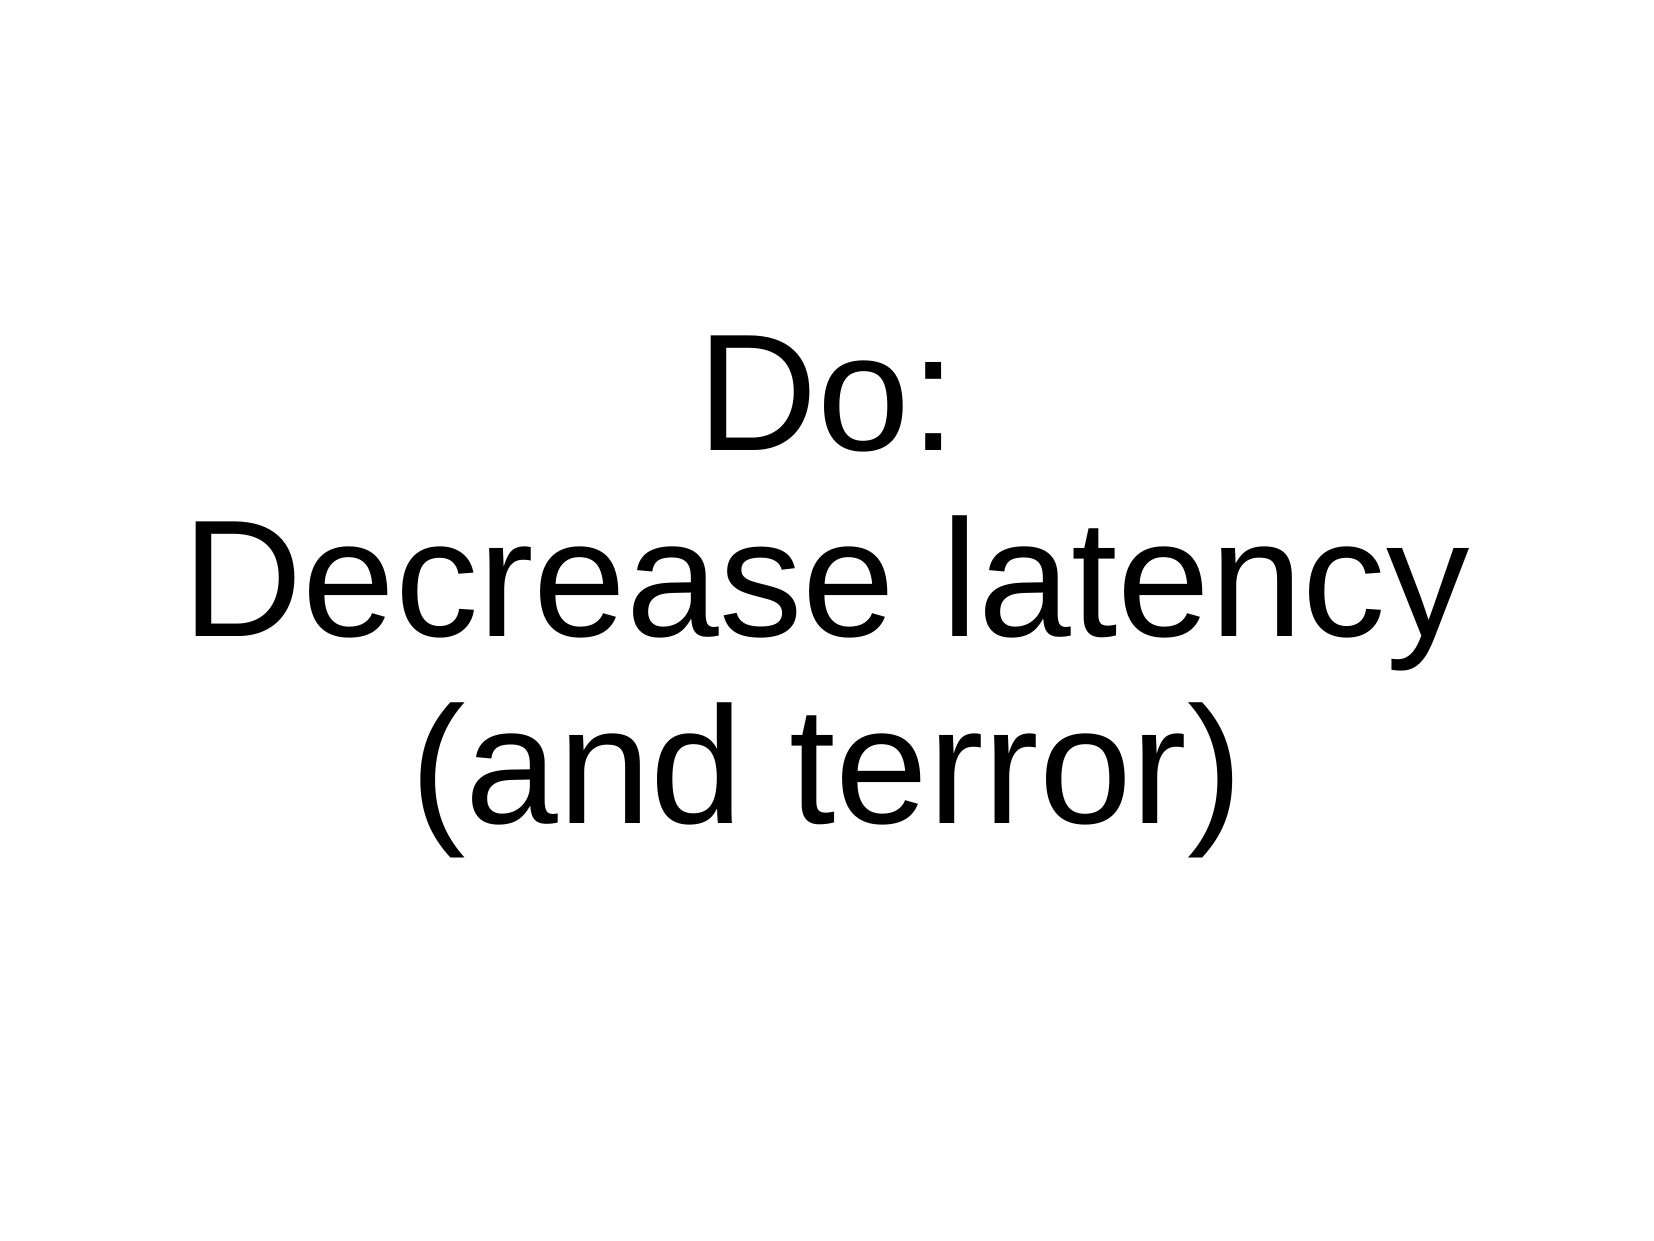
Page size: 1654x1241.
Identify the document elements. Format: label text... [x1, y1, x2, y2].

subtitle Do: Decrease latency (and terror) [82, 49, 1571, 1109]
